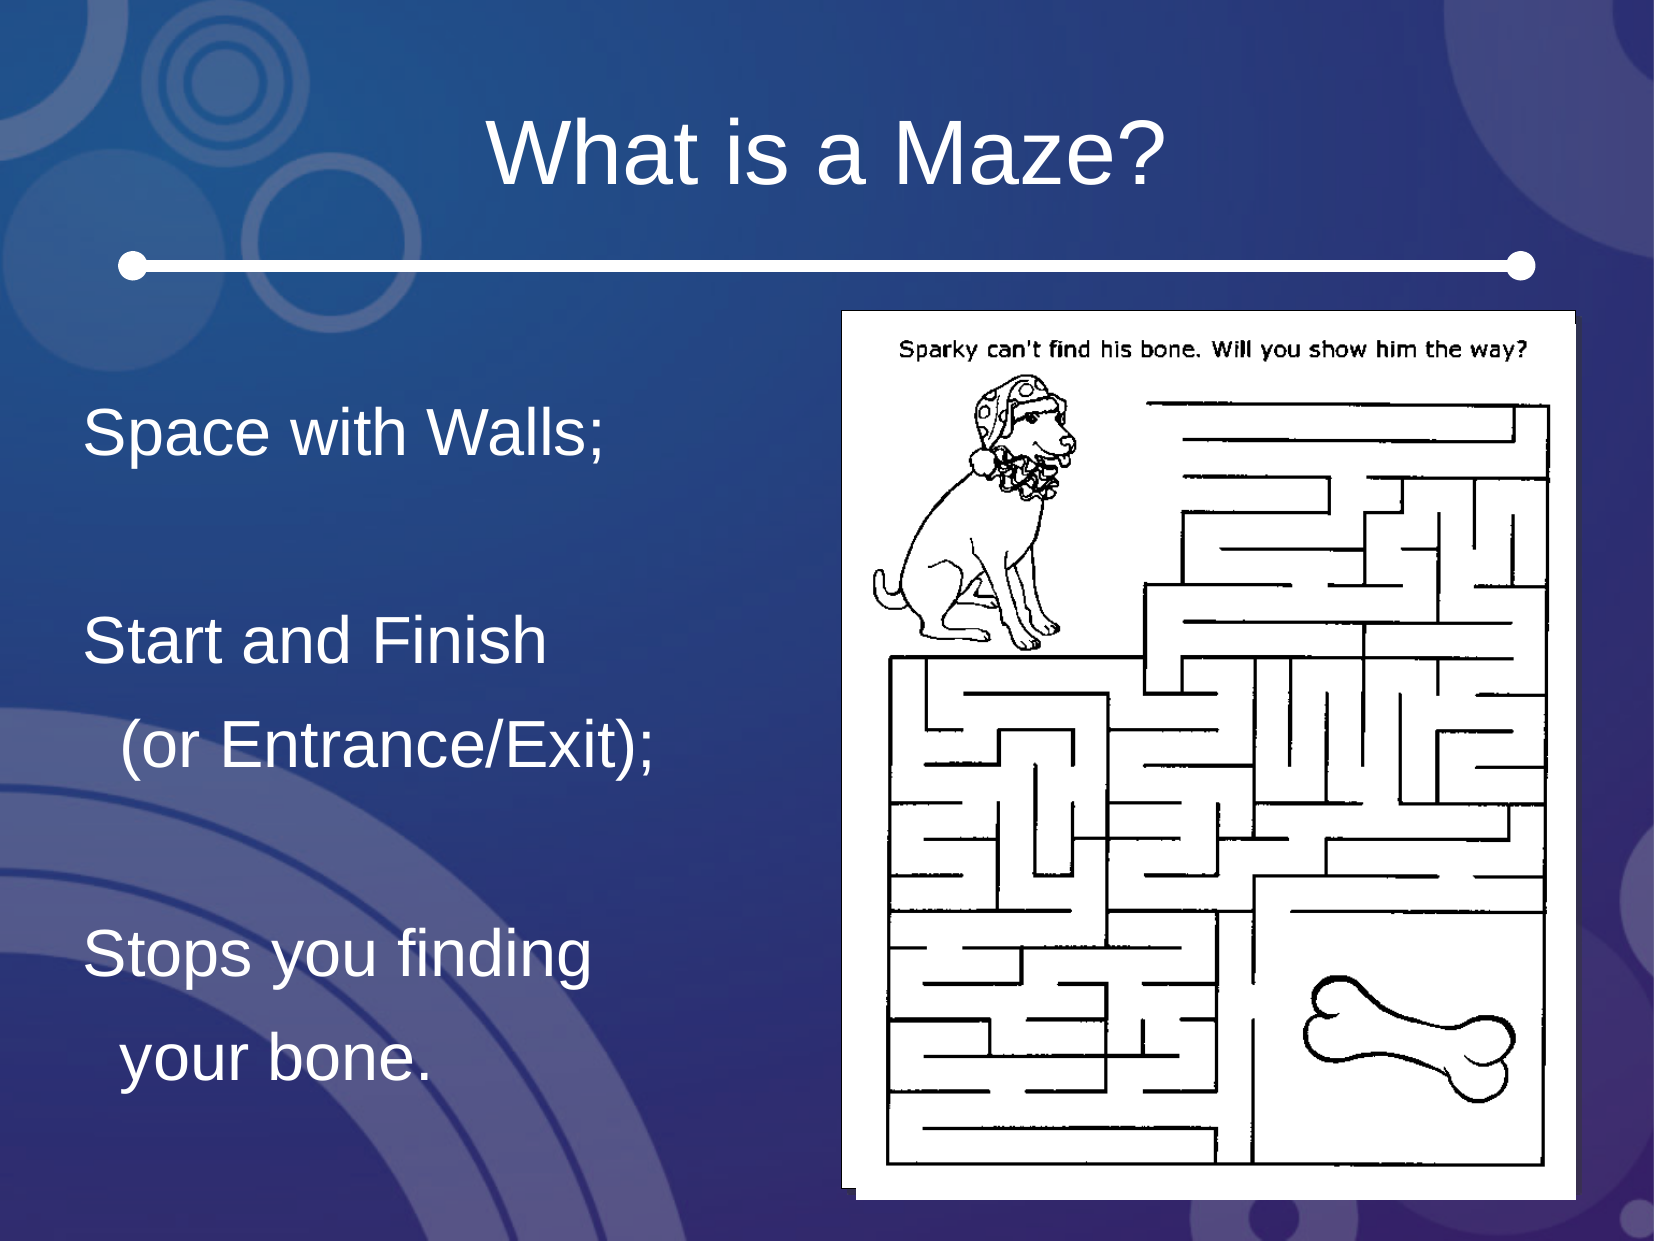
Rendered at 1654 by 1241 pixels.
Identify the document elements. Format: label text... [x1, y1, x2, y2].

picture [856, 324, 1576, 1200]
title What is a Maze? [82, 49, 1571, 257]
list Space with Walls; Start and Finish (or Entrance/Exit); Stops you finding your bone. [82, 290, 827, 1182]
text_box [841, 310, 1576, 1189]
